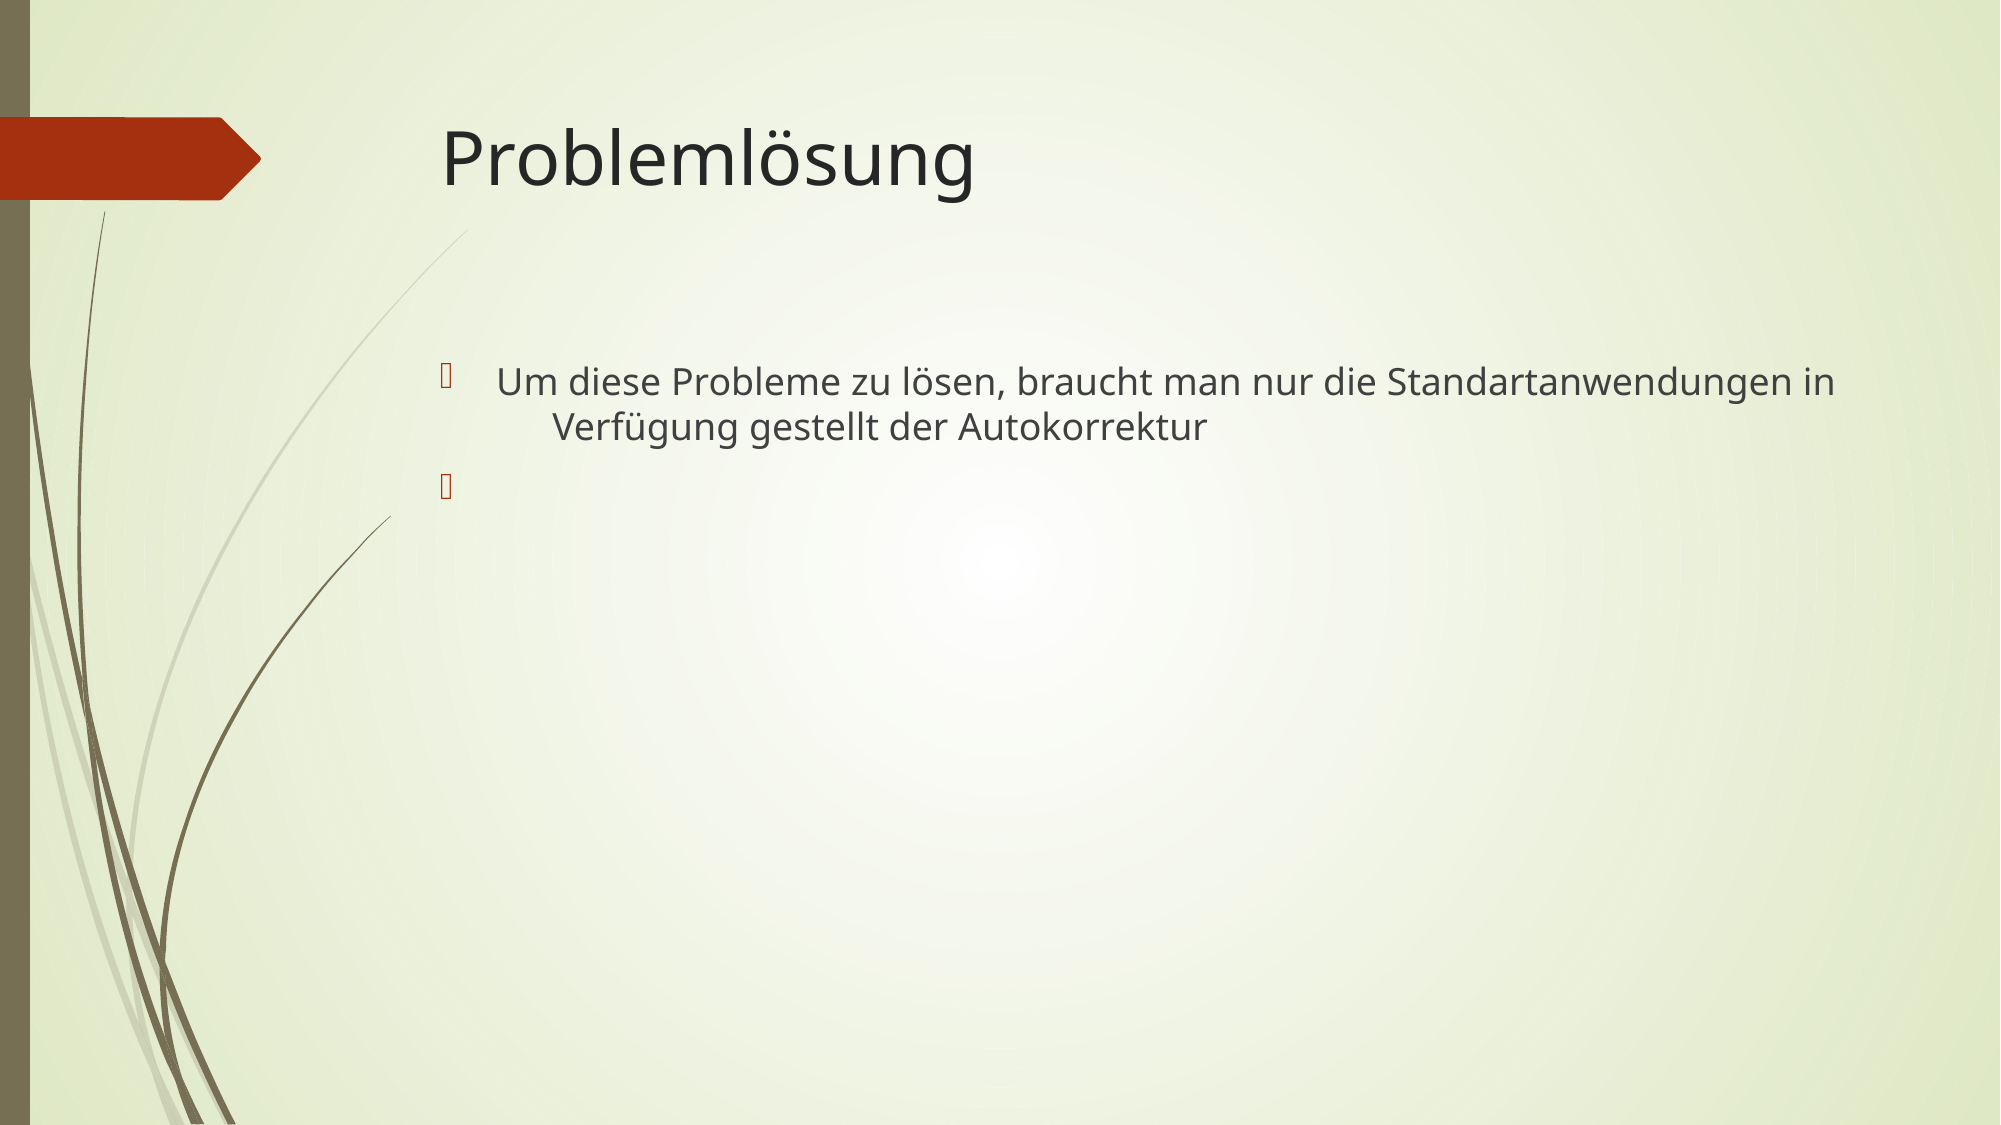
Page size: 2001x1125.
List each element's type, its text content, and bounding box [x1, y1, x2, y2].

list Um diese Probleme zu lösen, braucht man nur die Standartanwendungen in Verfügung gestellt der Autokorrektur [424, 350, 1888, 970]
title Problemlösung [425, 102, 1888, 313]
